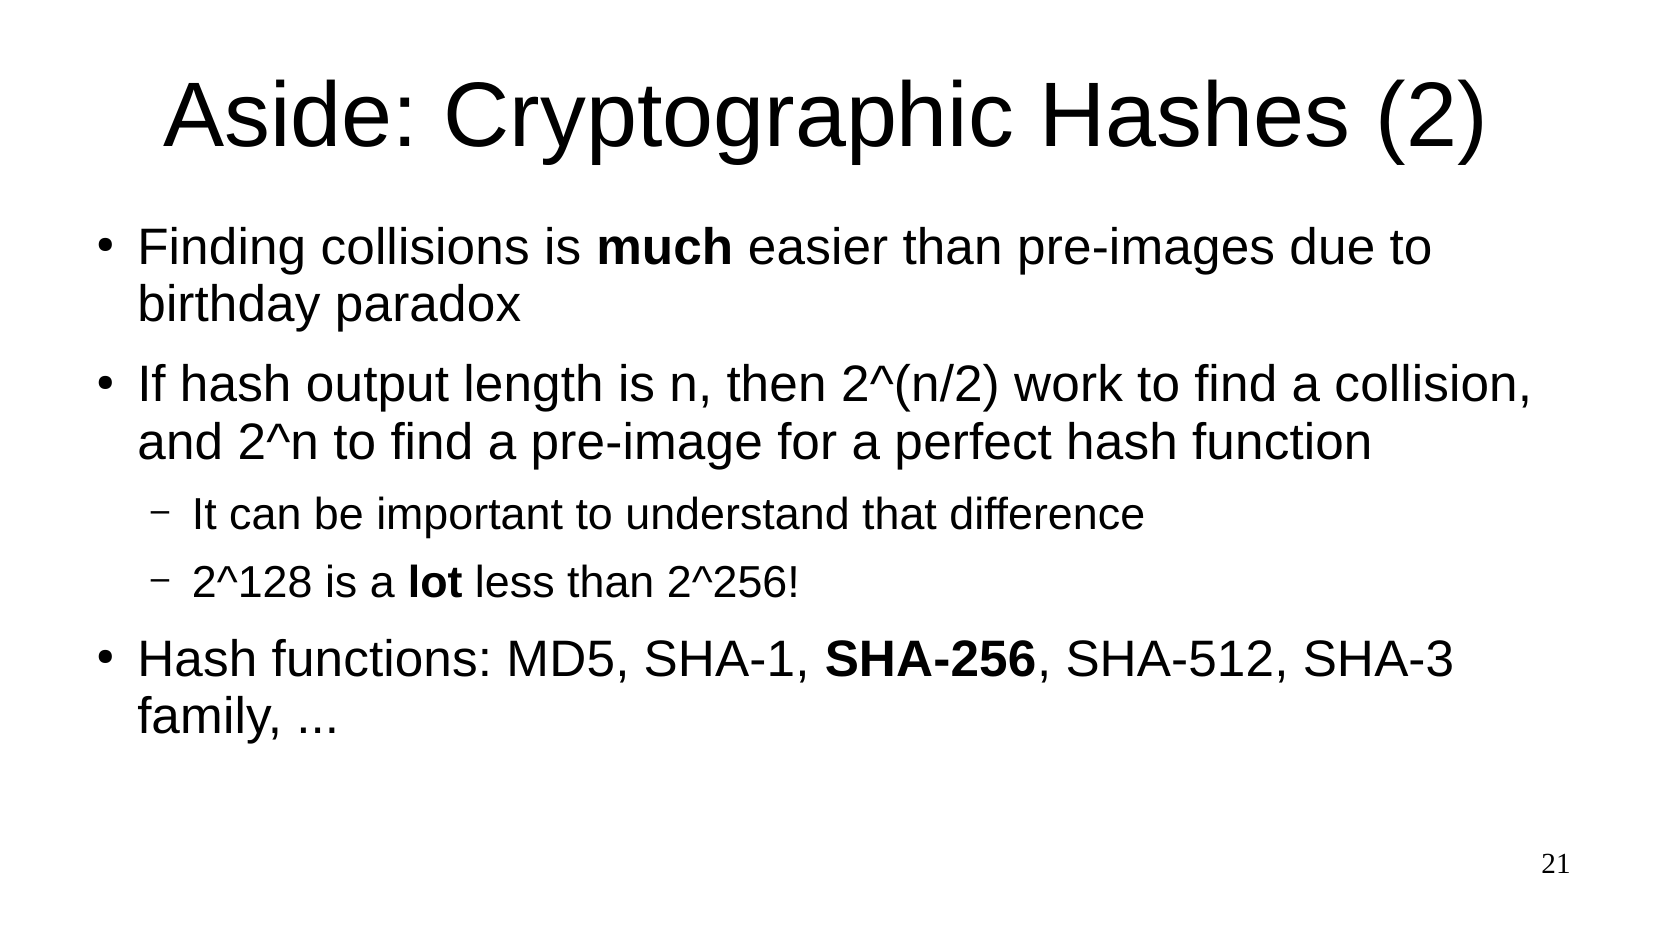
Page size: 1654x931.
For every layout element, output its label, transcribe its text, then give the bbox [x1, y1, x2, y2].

list Finding collisions is much easier than pre-images due to birthday paradox If hash output length is n, then 2^(n/2) work to find a collision, and 2^n to find a pre-image for a perfect hash function It can be important to understand that difference 2^128 is a lot less than 2^256! Hash functions: MD5, SHA-1, SHA-256, SHA-512, SHA-3 family, ... [82, 217, 1571, 758]
title Aside: Cryptographic Hashes (2) [82, 37, 1571, 193]
